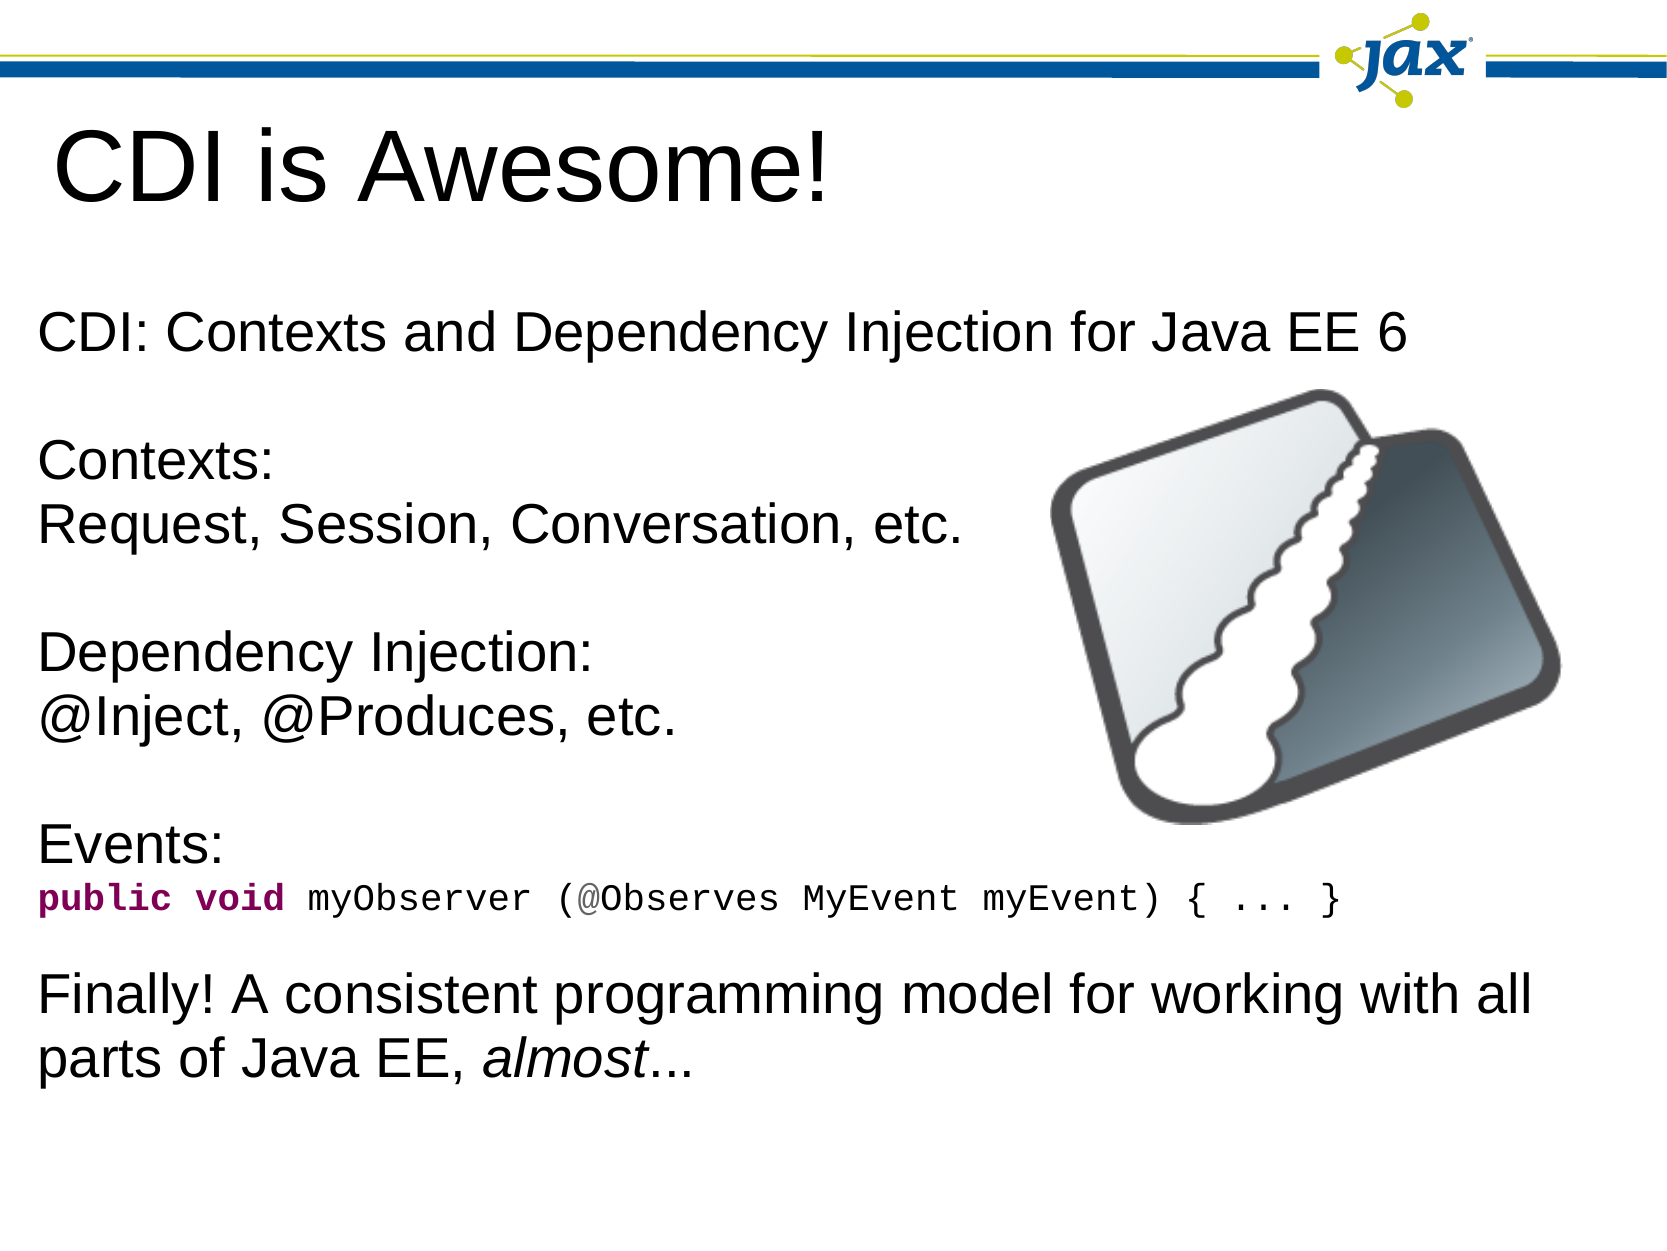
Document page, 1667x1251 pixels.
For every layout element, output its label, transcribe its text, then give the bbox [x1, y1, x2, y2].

title CDI is Awesome! [37, 91, 1651, 230]
picture [1335, 13, 1473, 91]
picture [1050, 389, 1565, 826]
list CDI: Contexts and Dependency Injection for Java EE 6 Contexts: Request, Session, Conversation, etc. Dependency Injection: @Inject, @Produces, etc. Events: public void myObserver (@Observes MyEvent myEvent) { ... } Finally! A consistent programming model for working with all parts of Java EE, almost... [37, 300, 1613, 1126]
